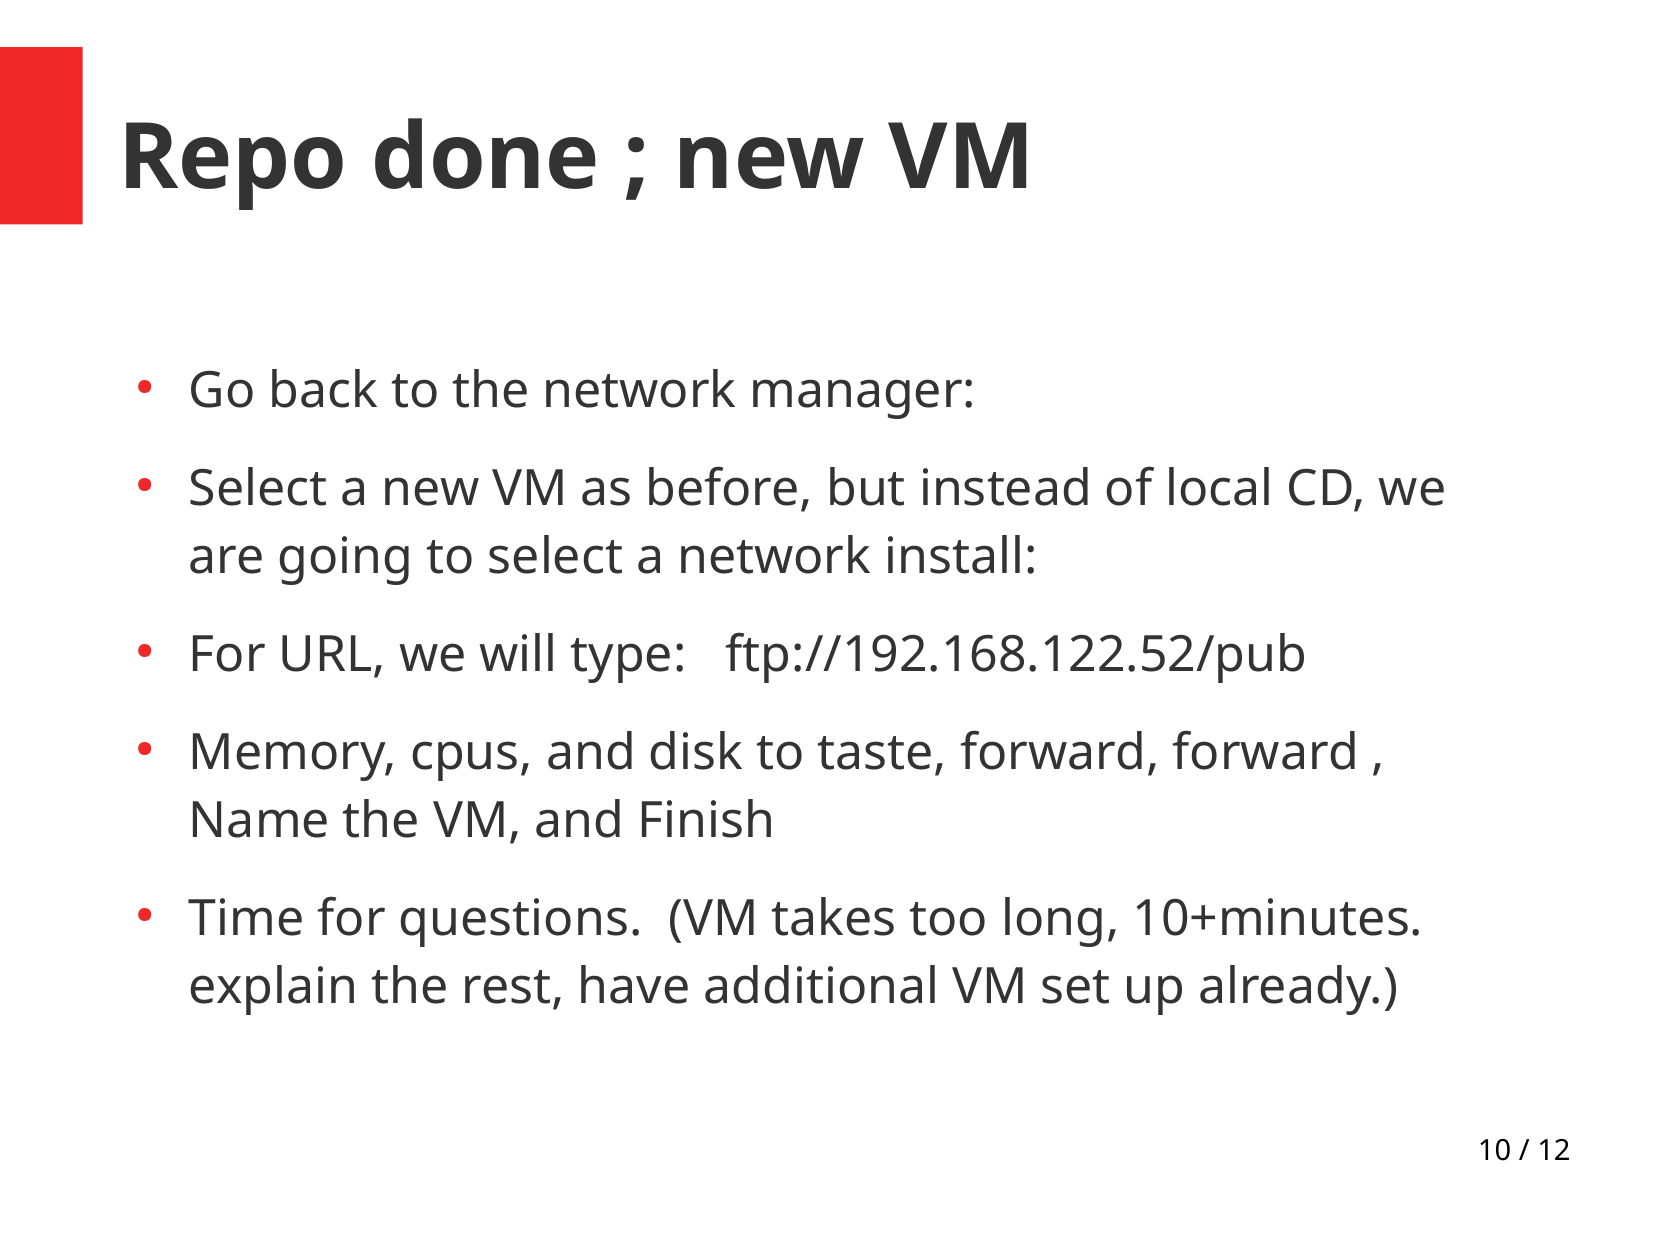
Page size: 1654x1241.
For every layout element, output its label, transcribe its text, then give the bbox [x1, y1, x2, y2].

title Repo done ; new VM [118, 49, 1571, 257]
list Go back to the network manager: Select a new VM as before, but instead of local CD, we are going to select a network install: For URL, we will type: ftp://192.168.122.52/pub Memory, cpus, and disk to taste, forward, forward , Name the VM, and Finish Time for questions. (VM takes too long, 10+minutes. explain the rest, have additional VM set up already.) [118, 354, 1536, 1074]
